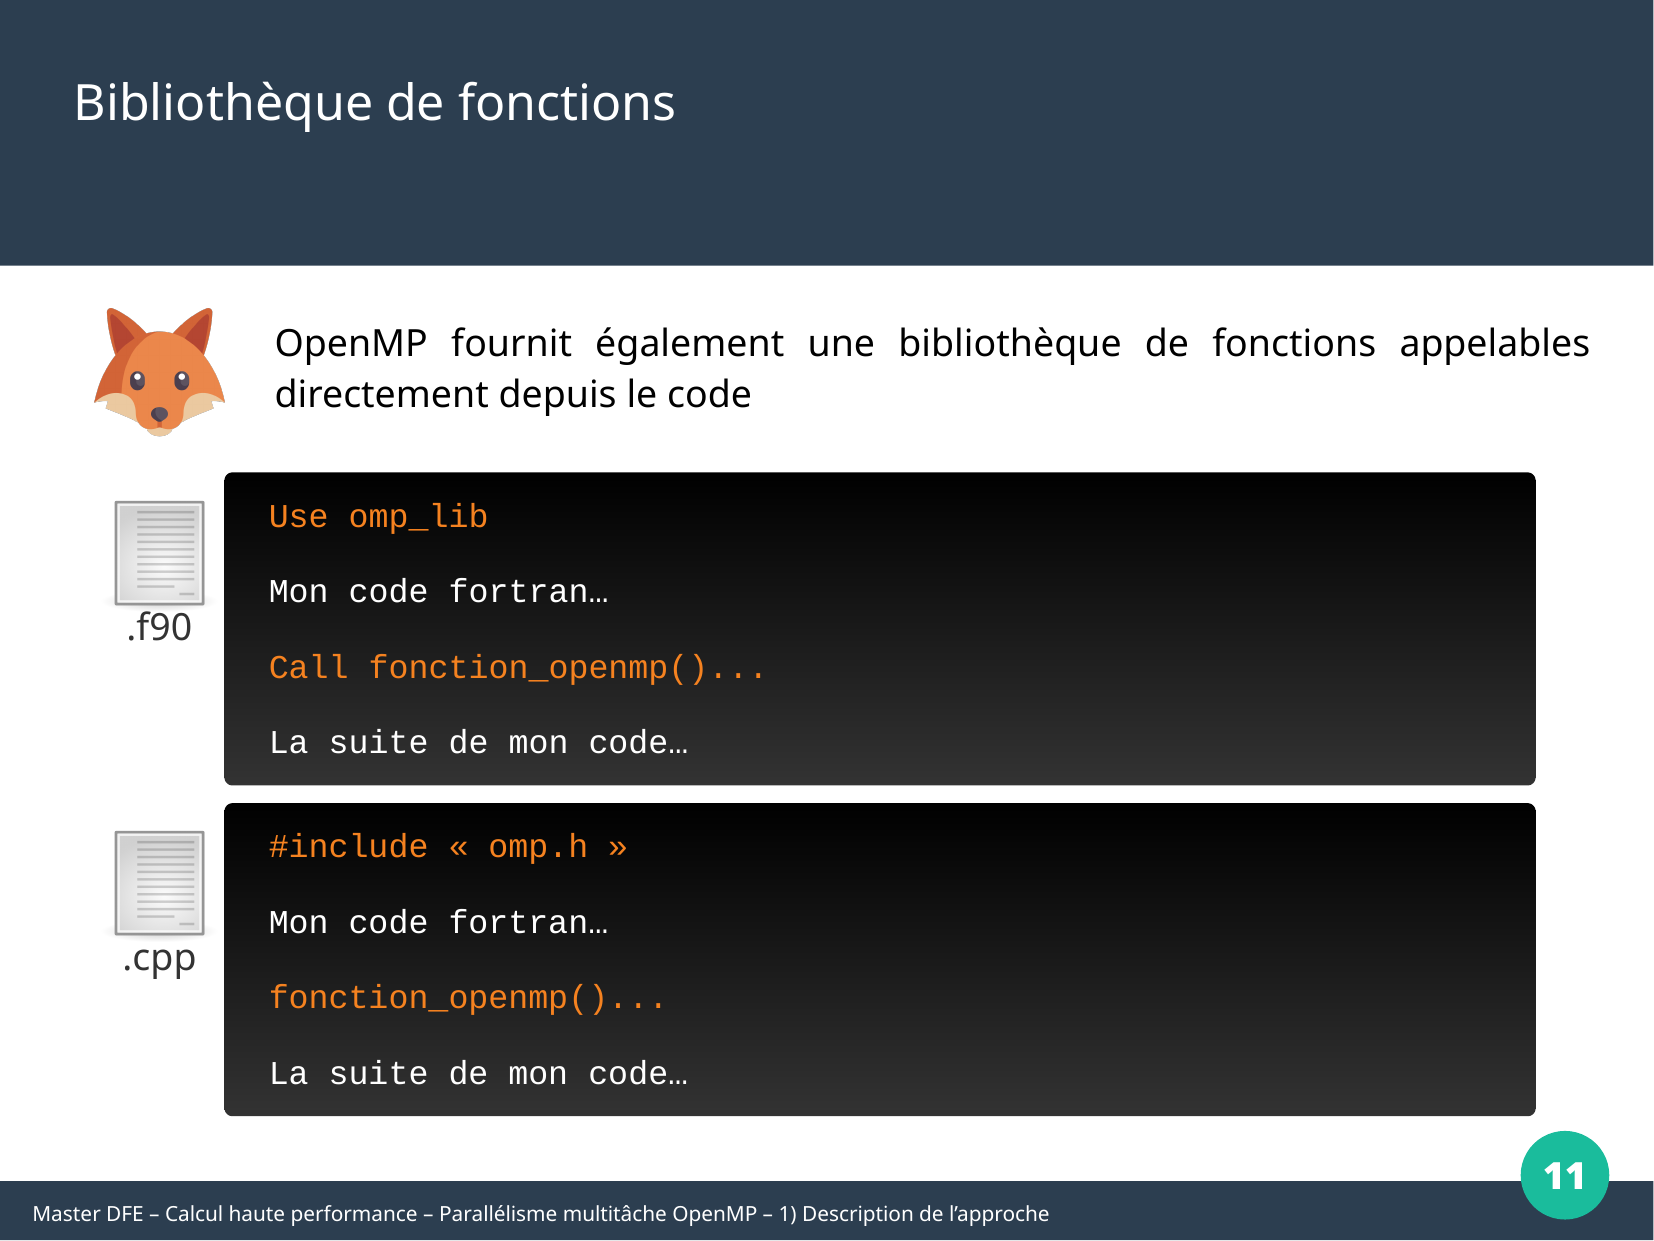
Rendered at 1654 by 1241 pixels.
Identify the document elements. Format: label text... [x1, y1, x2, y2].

text_box #include « omp.h » Mon code fortran… fonction_openmp()... La suite de mon code… [254, 822, 1524, 1140]
text_box OpenMP fournit également une bibliothèque de fonctions appelables directement depuis le code [259, 308, 1607, 438]
text_box Master DFE – Calcul haute performance – Parallélisme multitâche OpenMP – 1) Description de l’approche [17, 1191, 1436, 1235]
text_box .cpp [82, 923, 237, 990]
text_box [224, 472, 1536, 786]
picture [94, 307, 225, 438]
text_box Bibliothèque de fonctions [59, 59, 1477, 187]
picture [100, 496, 219, 592]
text_box Use omp_lib Mon code fortran… Call fonction_openmp()... La suite de mon code… [253, 492, 1524, 803]
text_box .f90 [82, 592, 237, 659]
text_box [224, 803, 1536, 1117]
picture [100, 826, 219, 923]
